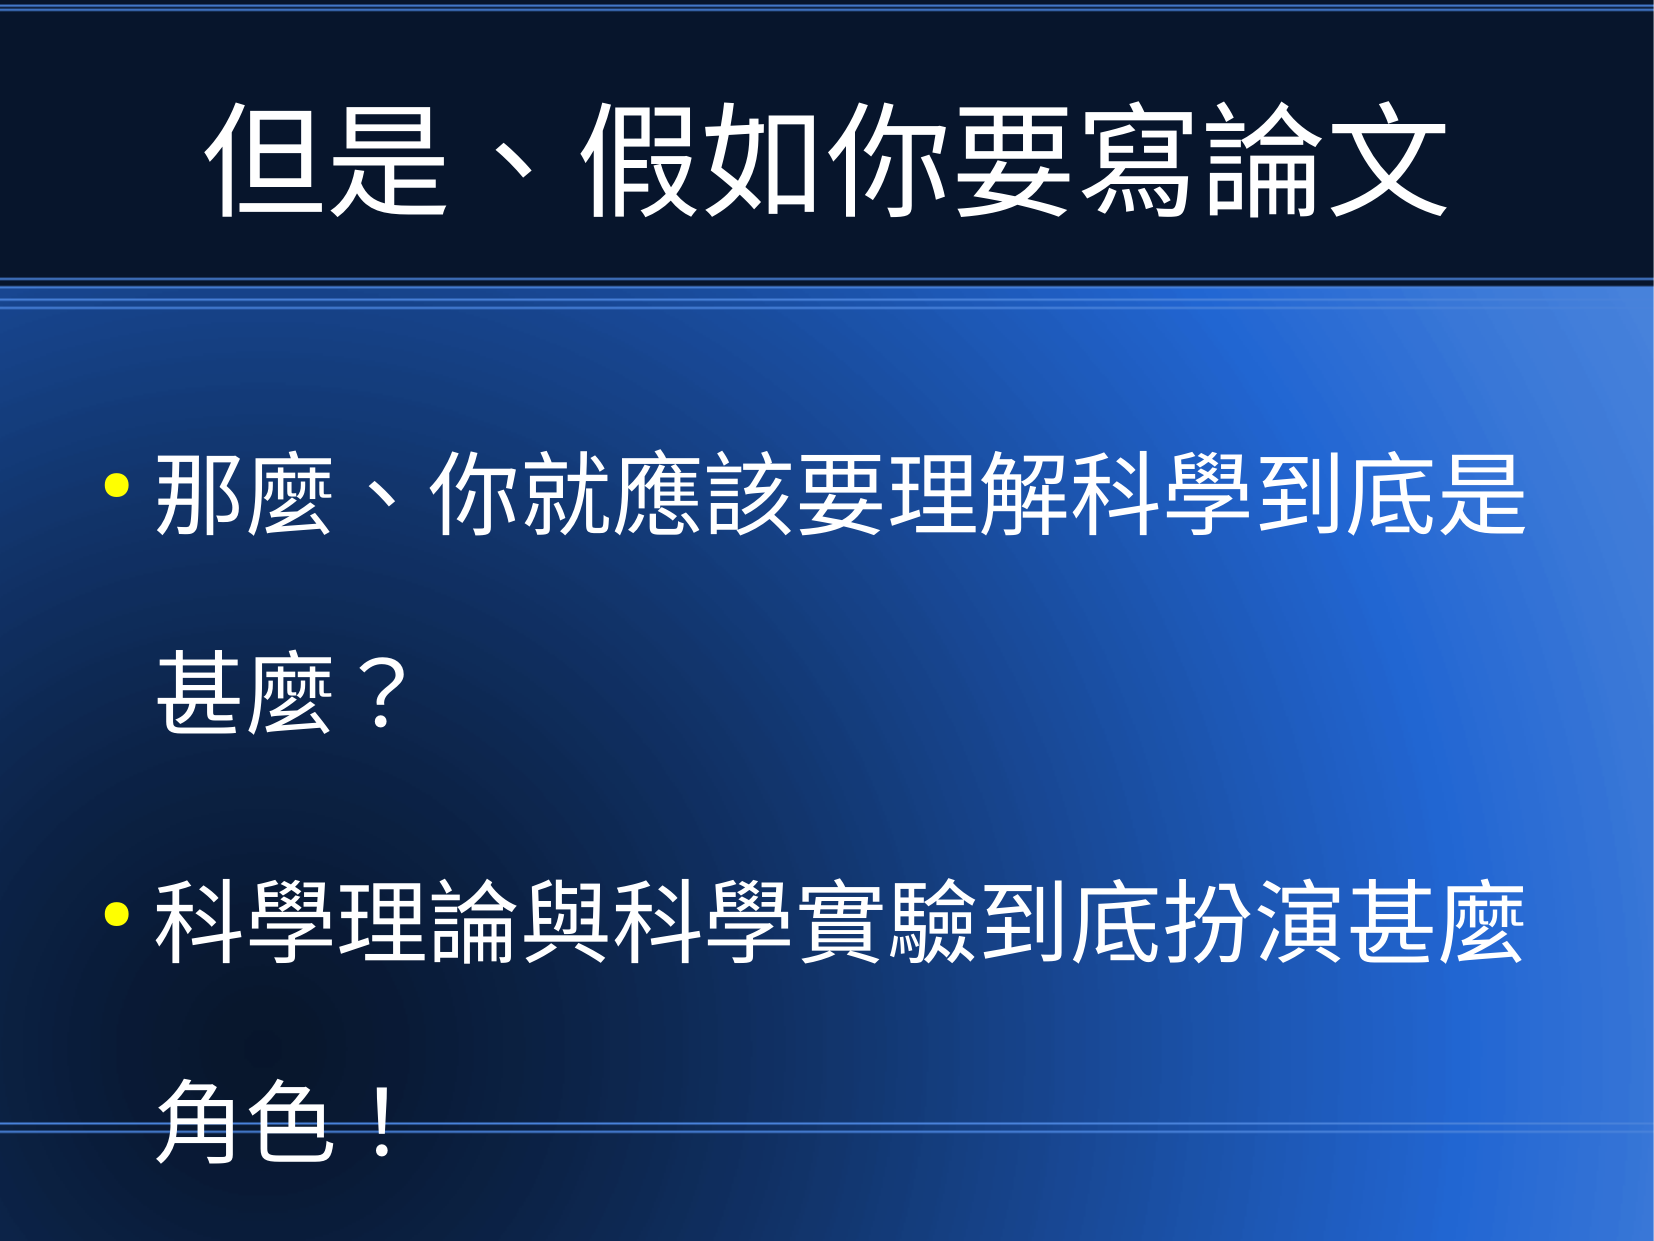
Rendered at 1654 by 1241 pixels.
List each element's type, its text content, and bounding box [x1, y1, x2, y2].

title 但是、假如你要寫論文 [82, 49, 1571, 257]
list 那麼、你就應該要理解科學到底是甚麼？ 科學理論與科學實驗到底扮演甚麼角色！ [82, 355, 1571, 1241]
picture [0, 0, 1654, 1241]
